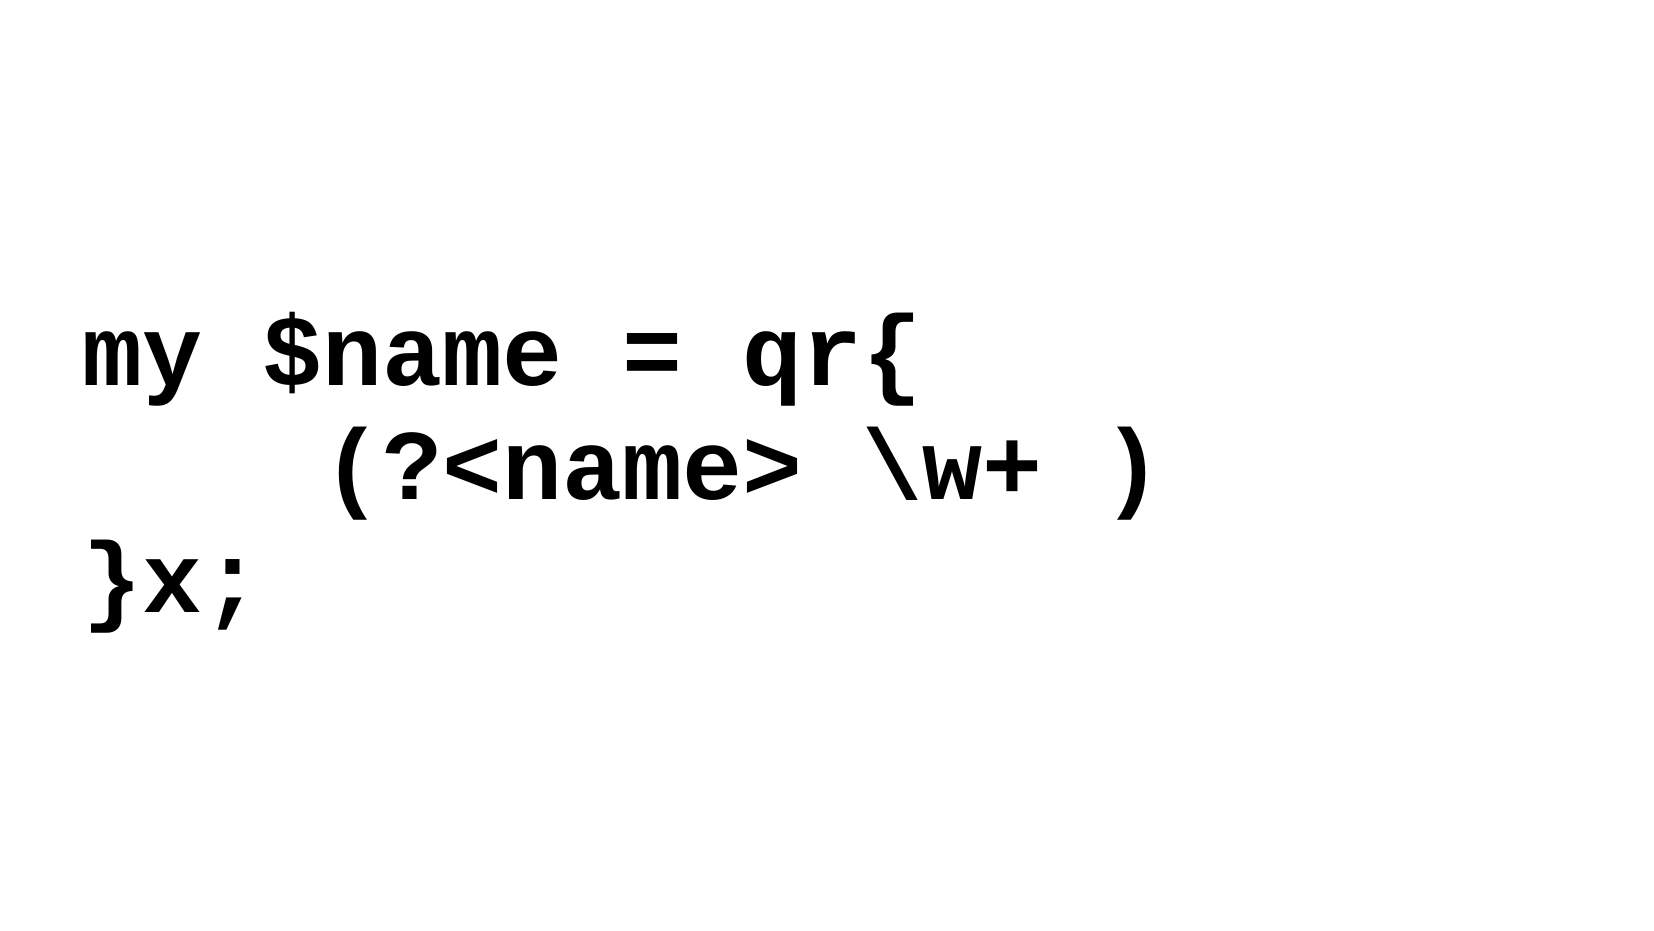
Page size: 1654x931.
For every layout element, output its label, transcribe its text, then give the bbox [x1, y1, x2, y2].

title my $name = qr{ (?<name> \w+ ) }x; [82, 37, 1571, 908]
